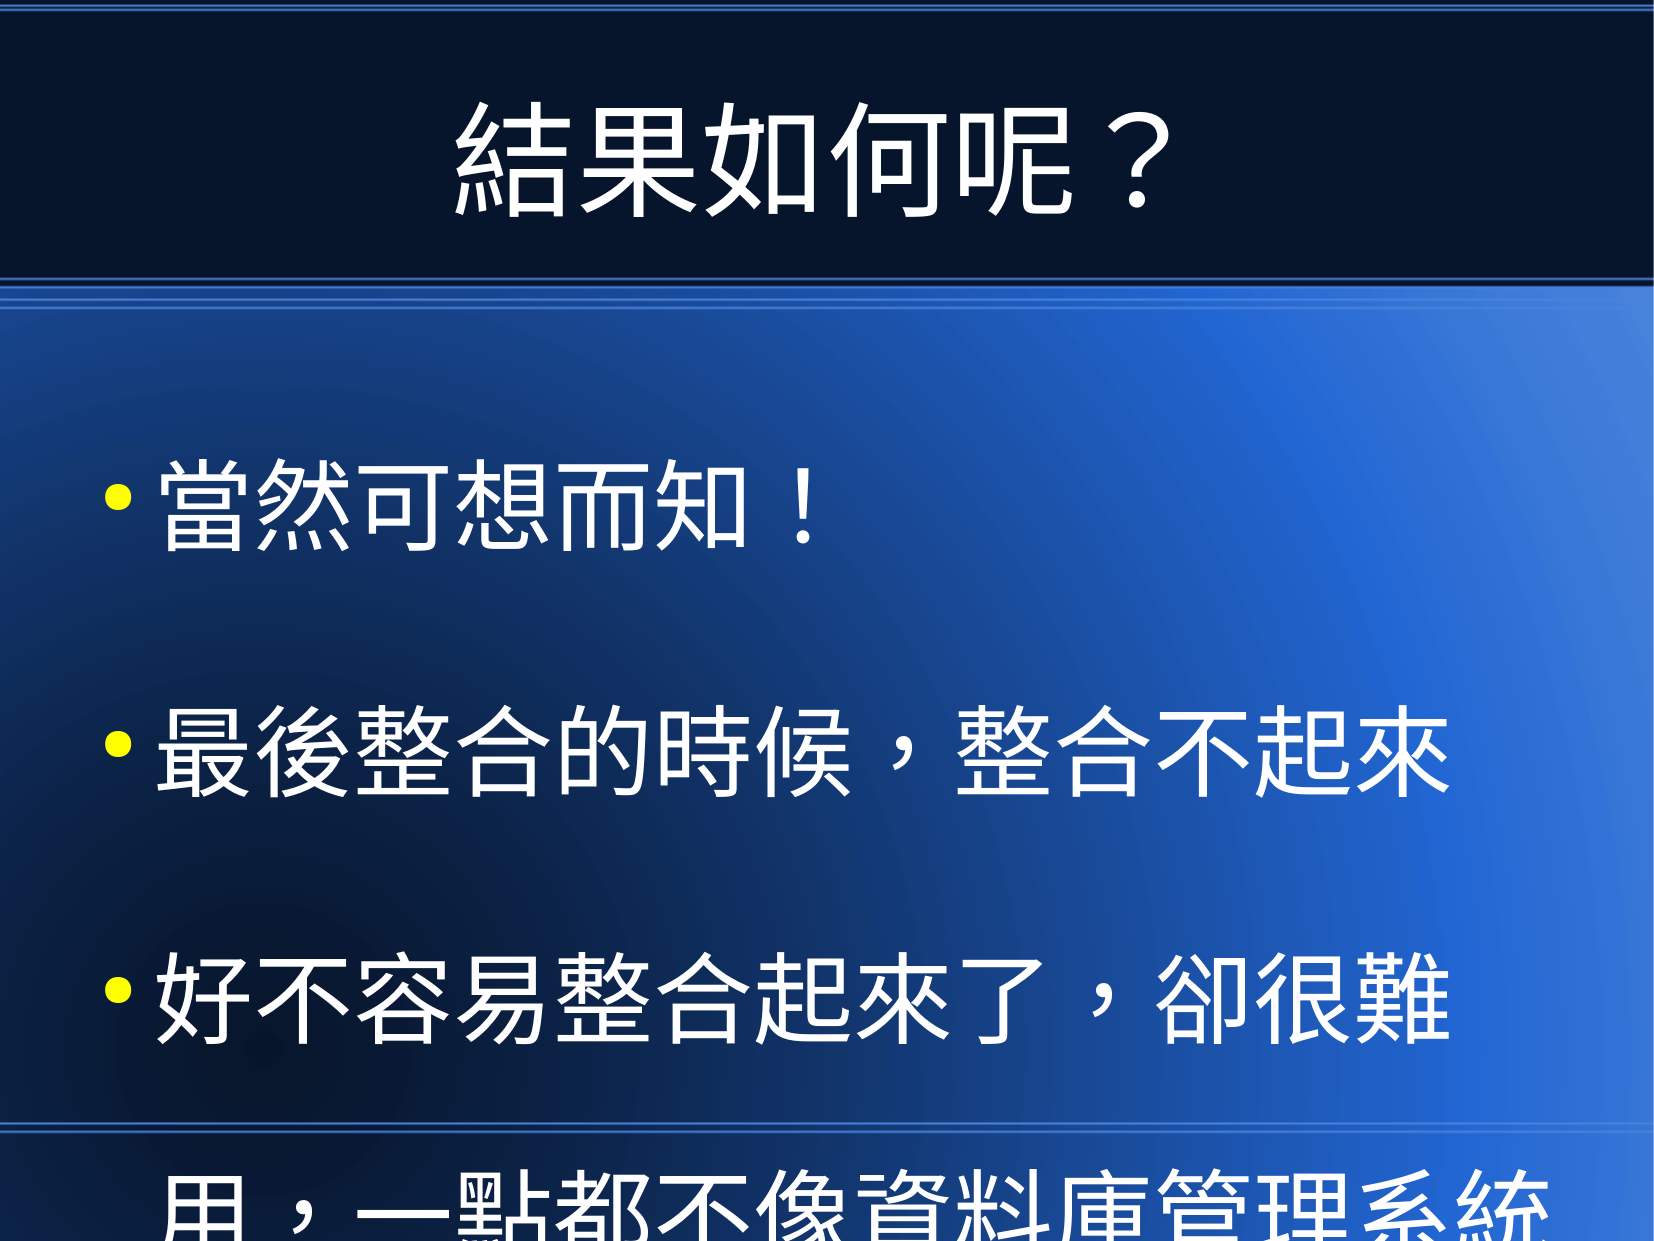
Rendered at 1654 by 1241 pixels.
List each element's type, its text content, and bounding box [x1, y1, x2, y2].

title 結果如何呢？ [82, 49, 1571, 257]
picture [0, 0, 1654, 1241]
list 當然可想而知！ 最後整合的時候，整合不起來 好不容易整合起來了，卻很難用，一點都不像資料庫管理系統 [82, 355, 1571, 1241]
